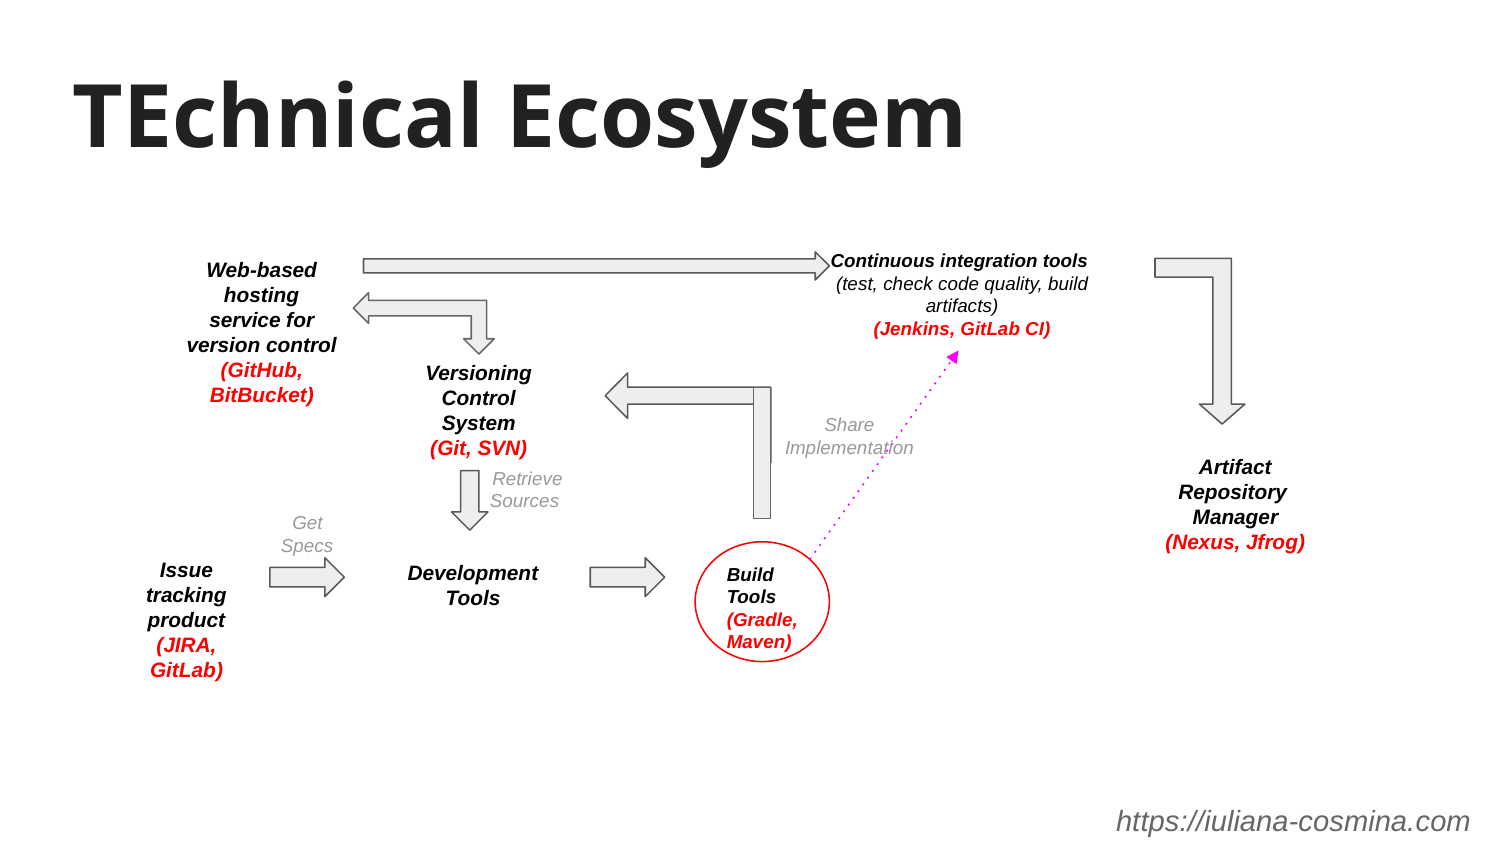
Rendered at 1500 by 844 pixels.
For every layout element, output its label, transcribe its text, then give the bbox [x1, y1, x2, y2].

text_box Get Specs [226, 493, 388, 558]
text_box Continuous integration tools (test, check code quality, build artifacts) (Jenkins, GitLab CI) [790, 234, 1134, 309]
text_box Retrieve Sources [444, 449, 606, 514]
text_box [1155, 258, 1245, 425]
text_box Artifact Repository Manager (Nexus, Jfrog) [1133, 438, 1338, 491]
text_box [363, 251, 830, 281]
text_box [605, 372, 771, 519]
text_box [353, 292, 495, 355]
text_box Web-based hosting service for version control (GitHub, BitBucket) [171, 241, 353, 351]
text_box Share Implementation [771, 395, 930, 461]
title TEchnical Ecosystem [57, 45, 1456, 177]
text_box [269, 558, 345, 597]
text_box Development Tools [389, 544, 557, 610]
text_box https://iuliana-cosmina.com [1101, 787, 1500, 844]
text_box Build Tools (Gradle, Maven) [711, 547, 817, 607]
text_box Issue tracking product (JIRA, GitLab) [102, 541, 270, 630]
text_box [590, 557, 665, 597]
text_box [453, 514, 486, 531]
text_box Versioning Control System (Git, SVN) [395, 344, 563, 433]
